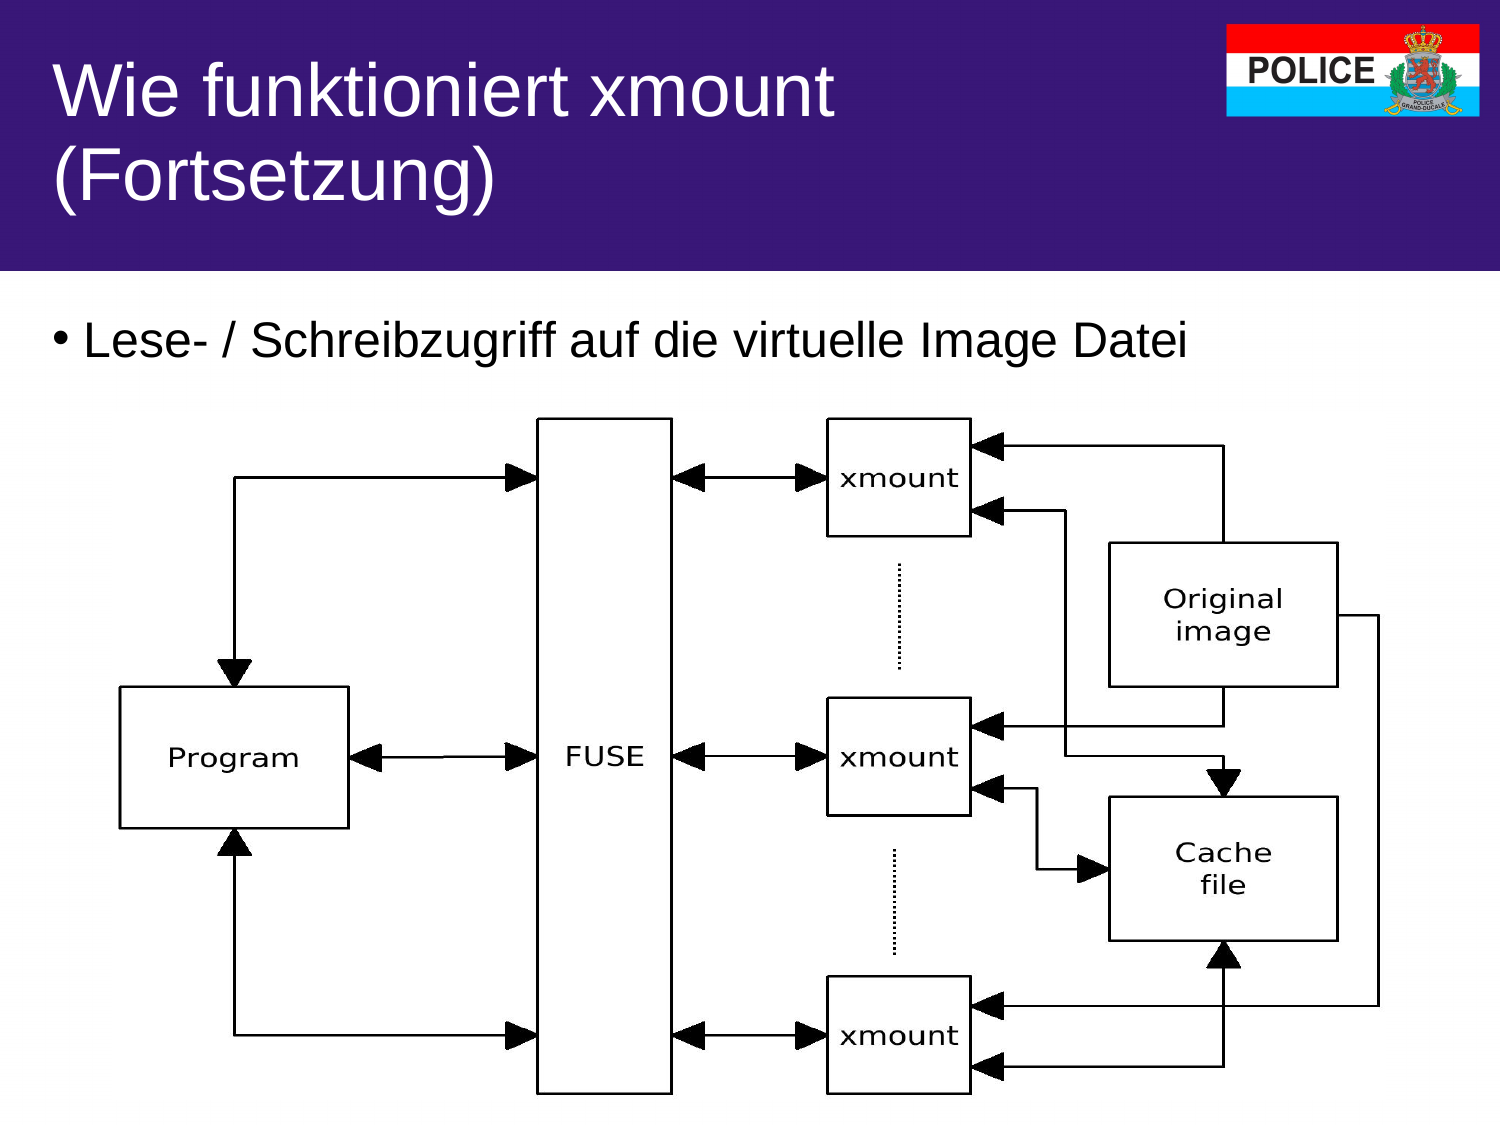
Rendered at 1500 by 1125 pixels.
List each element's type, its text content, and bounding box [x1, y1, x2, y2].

picture [0, 0, 1500, 1125]
title Wie funktioniert xmount (Fortsetzung) [37, 2, 1201, 263]
text_box Lese- / Schreibzugriff auf die virtuelle Image Datei [37, 300, 1456, 376]
